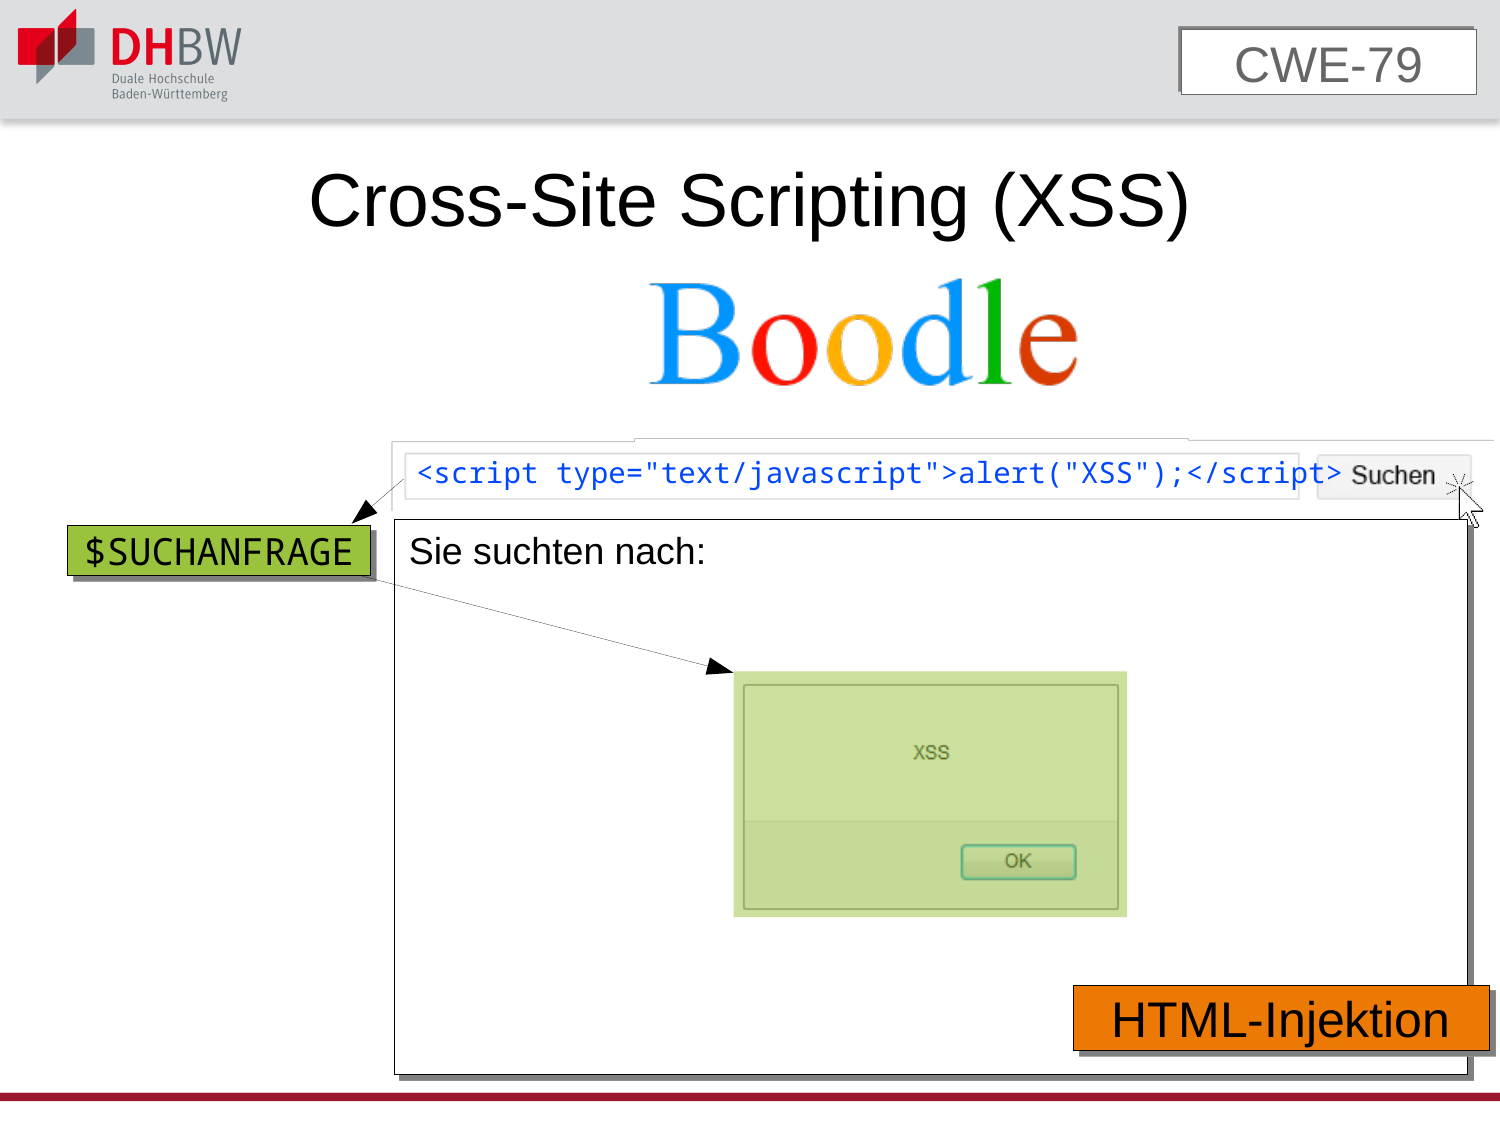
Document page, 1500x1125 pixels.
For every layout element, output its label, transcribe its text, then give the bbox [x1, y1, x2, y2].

text_box HTML-Injektion [1073, 985, 1490, 1051]
text_box <script type="text/javascript">alert("XSS");</script> [401, 447, 1279, 497]
text_box CWE-79 [1181, 29, 1477, 95]
text_box $SUCHANFRAGE [67, 525, 371, 576]
title Cross-Site Scripting (XSS) [0, 134, 1500, 266]
picture [0, 0, 1500, 134]
picture [0, 265, 1500, 1121]
text_box [733, 671, 1128, 918]
text_box Sie suchten nach: [394, 519, 1468, 1075]
